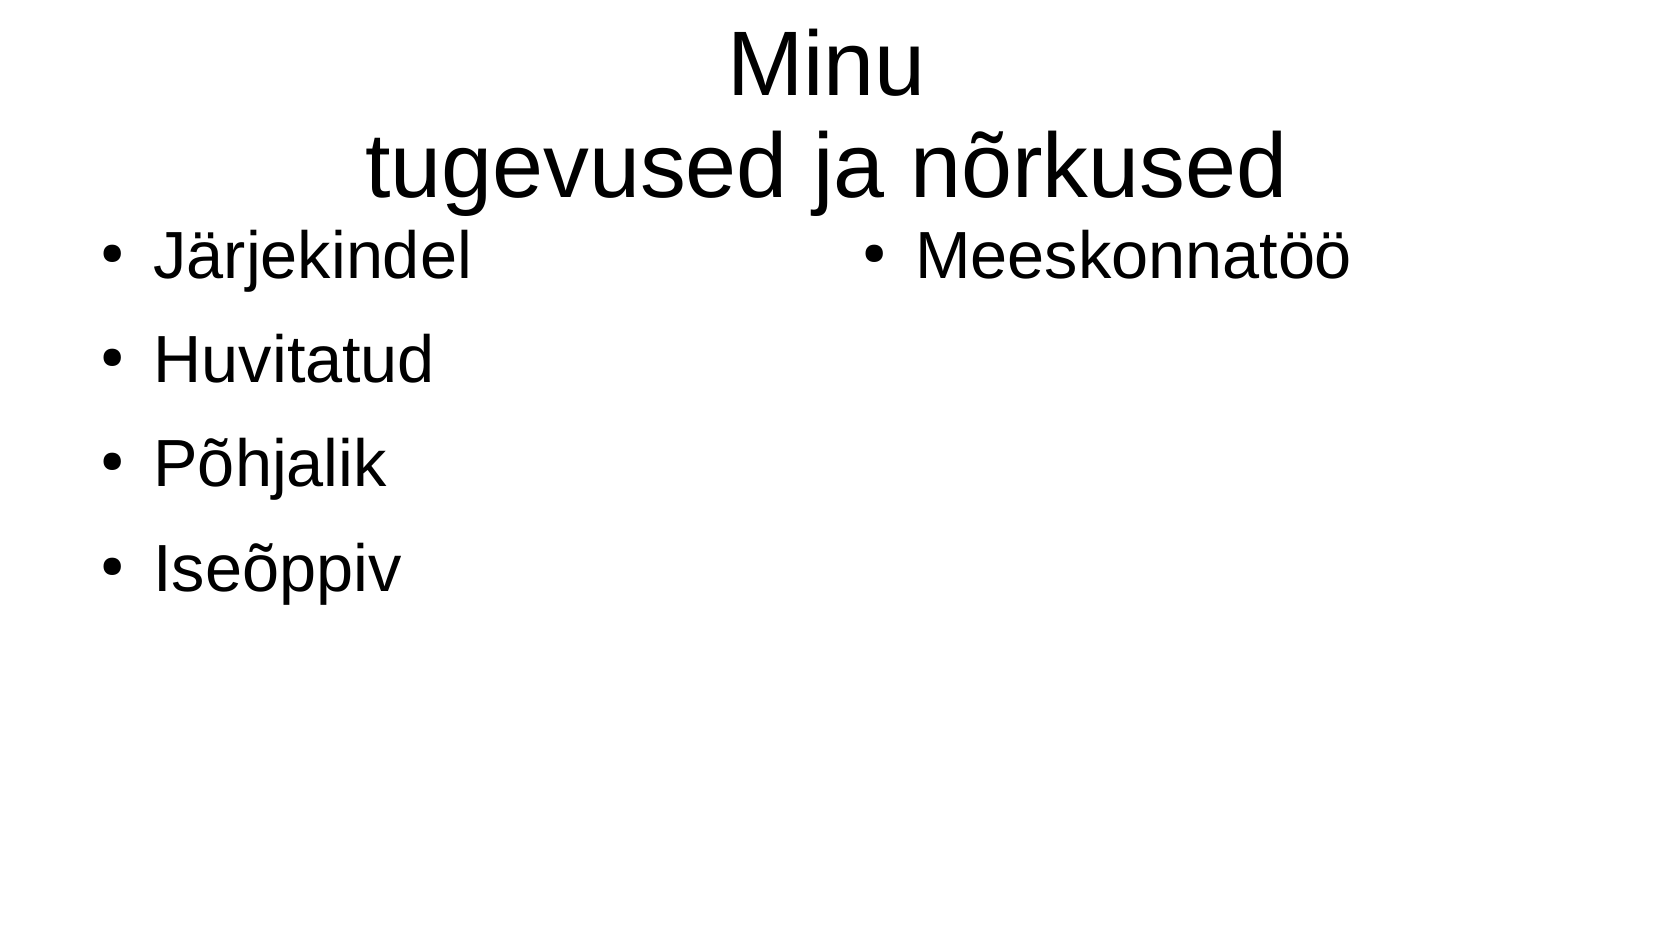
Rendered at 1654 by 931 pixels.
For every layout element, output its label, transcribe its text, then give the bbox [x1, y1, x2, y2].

list Järjekindel Huvitatud Põhjalik Iseõppiv [82, 217, 809, 758]
list Meeskonnatöö [844, 217, 1571, 758]
title Minu tugevused ja nõrkused [82, 12, 1571, 218]
